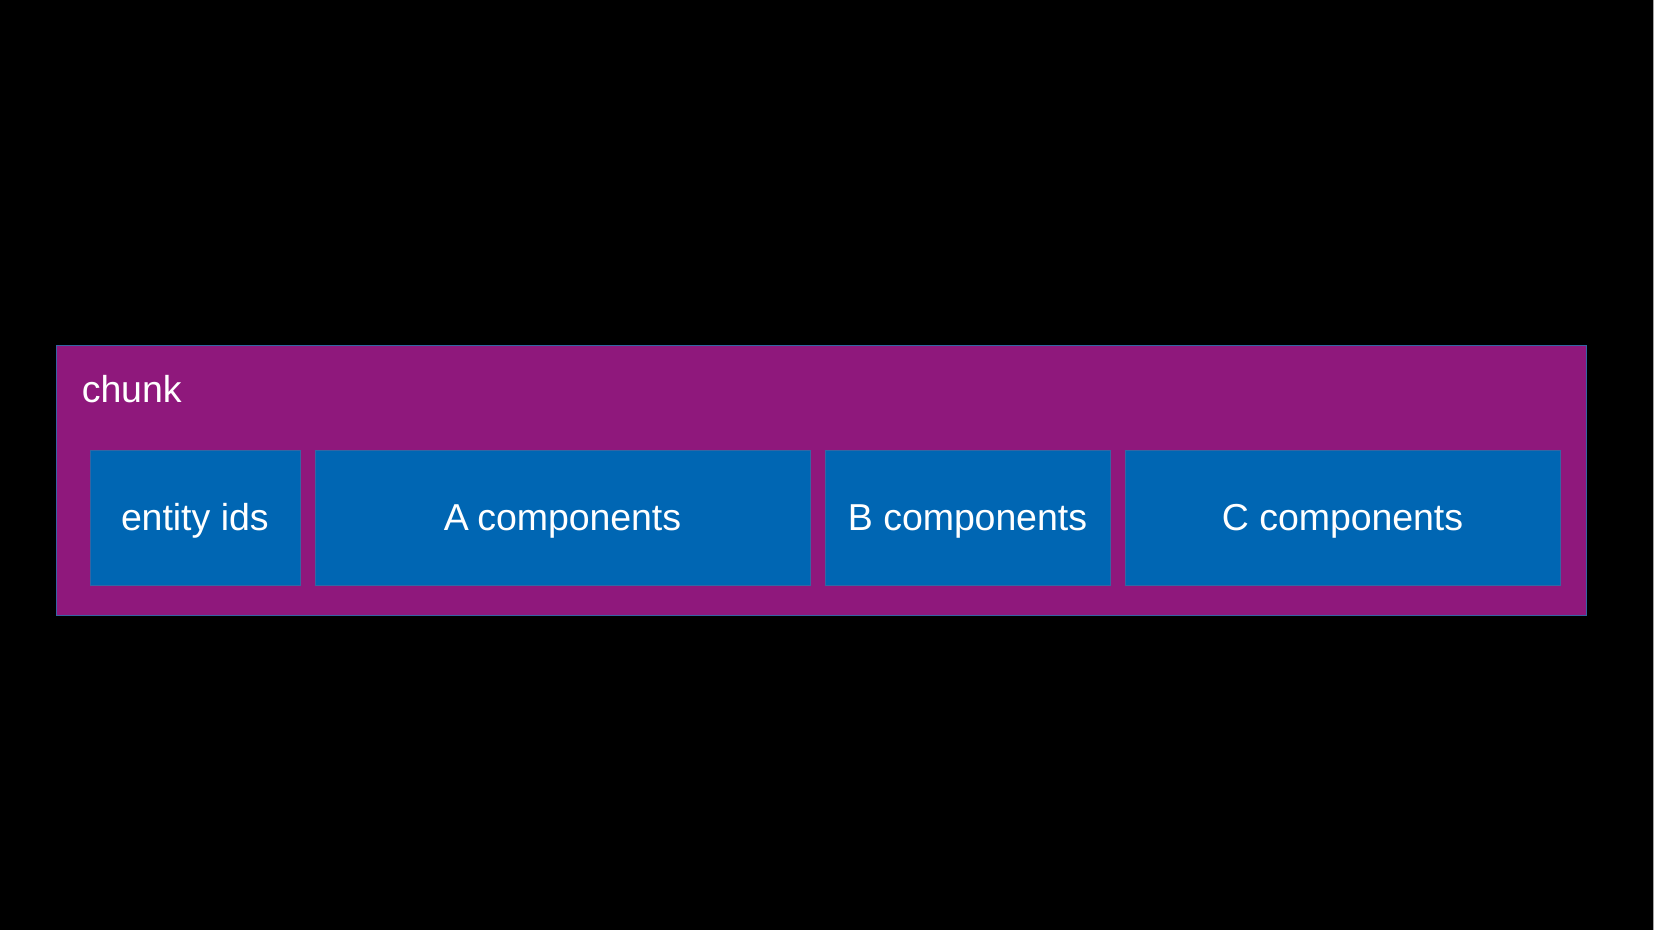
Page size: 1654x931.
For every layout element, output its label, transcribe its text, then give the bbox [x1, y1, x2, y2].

text_box C components [1125, 450, 1561, 586]
text_box B components [825, 450, 1111, 586]
text_box chunk [56, 345, 1587, 616]
text_box A components [315, 450, 811, 586]
text_box entity ids [90, 450, 301, 586]
